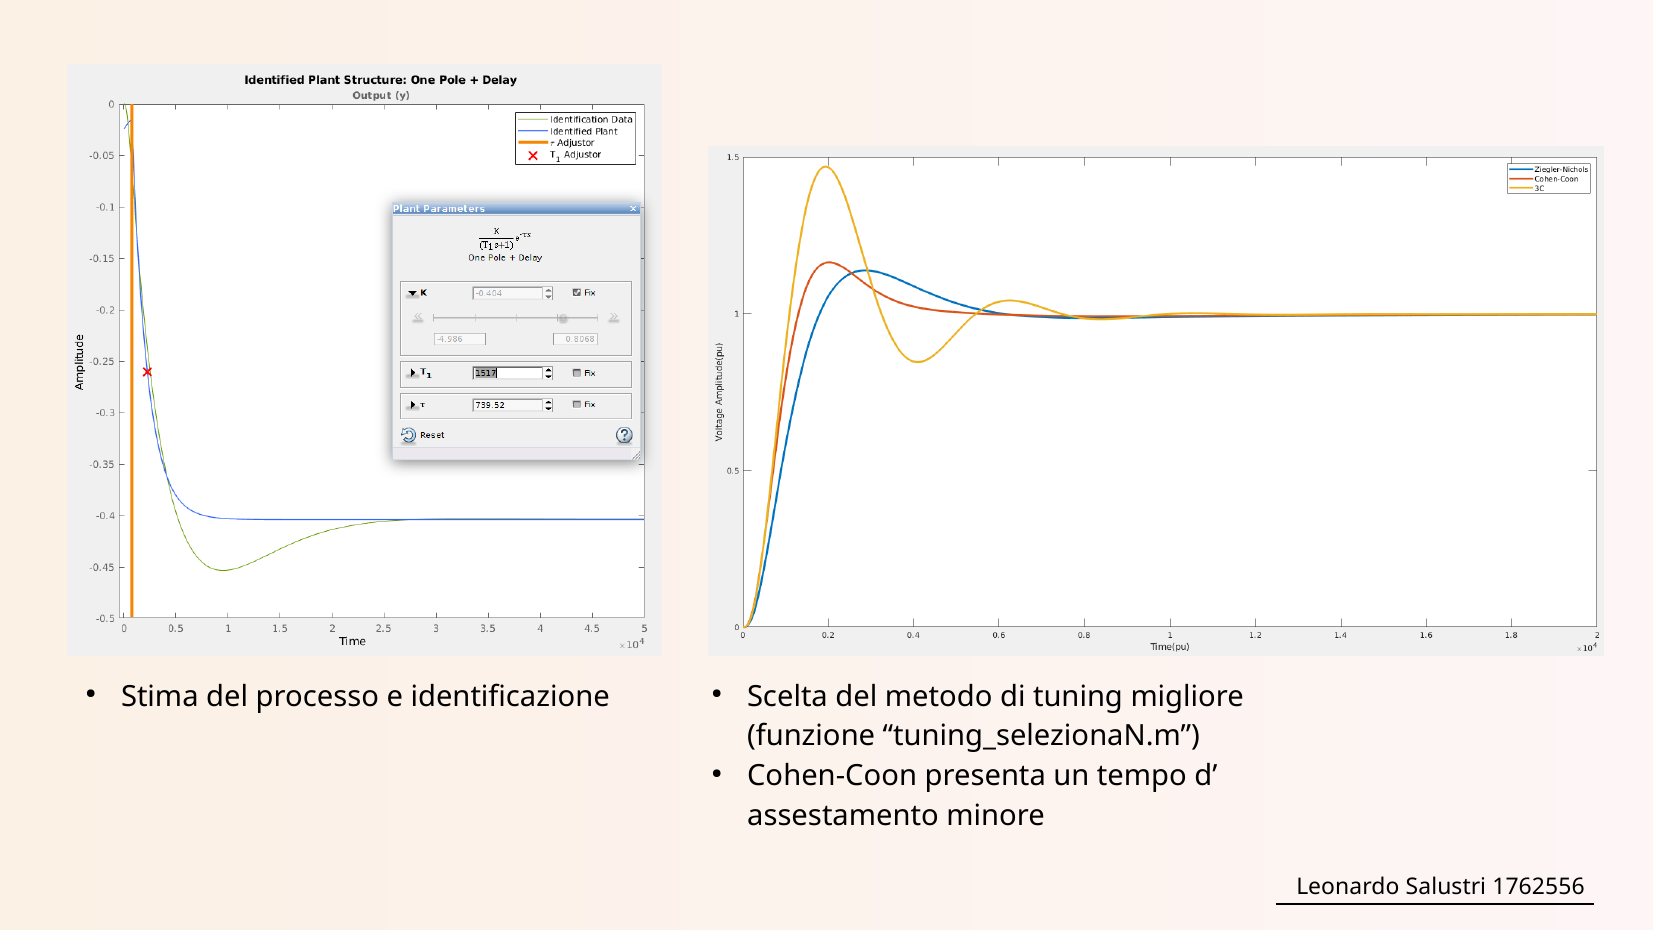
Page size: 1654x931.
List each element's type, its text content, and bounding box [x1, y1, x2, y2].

text_box Scelta del metodo di tuning migliore (funzione “tuning_selezionaN.m”) Cohen-Coon presenta un tempo d’ assestamento minore [696, 667, 1288, 876]
text_box Leonardo Salustri 1762556 [1281, 862, 1654, 916]
text_box Stima del processo e identificazione [70, 667, 662, 731]
picture [67, 64, 662, 656]
picture [708, 146, 1604, 656]
